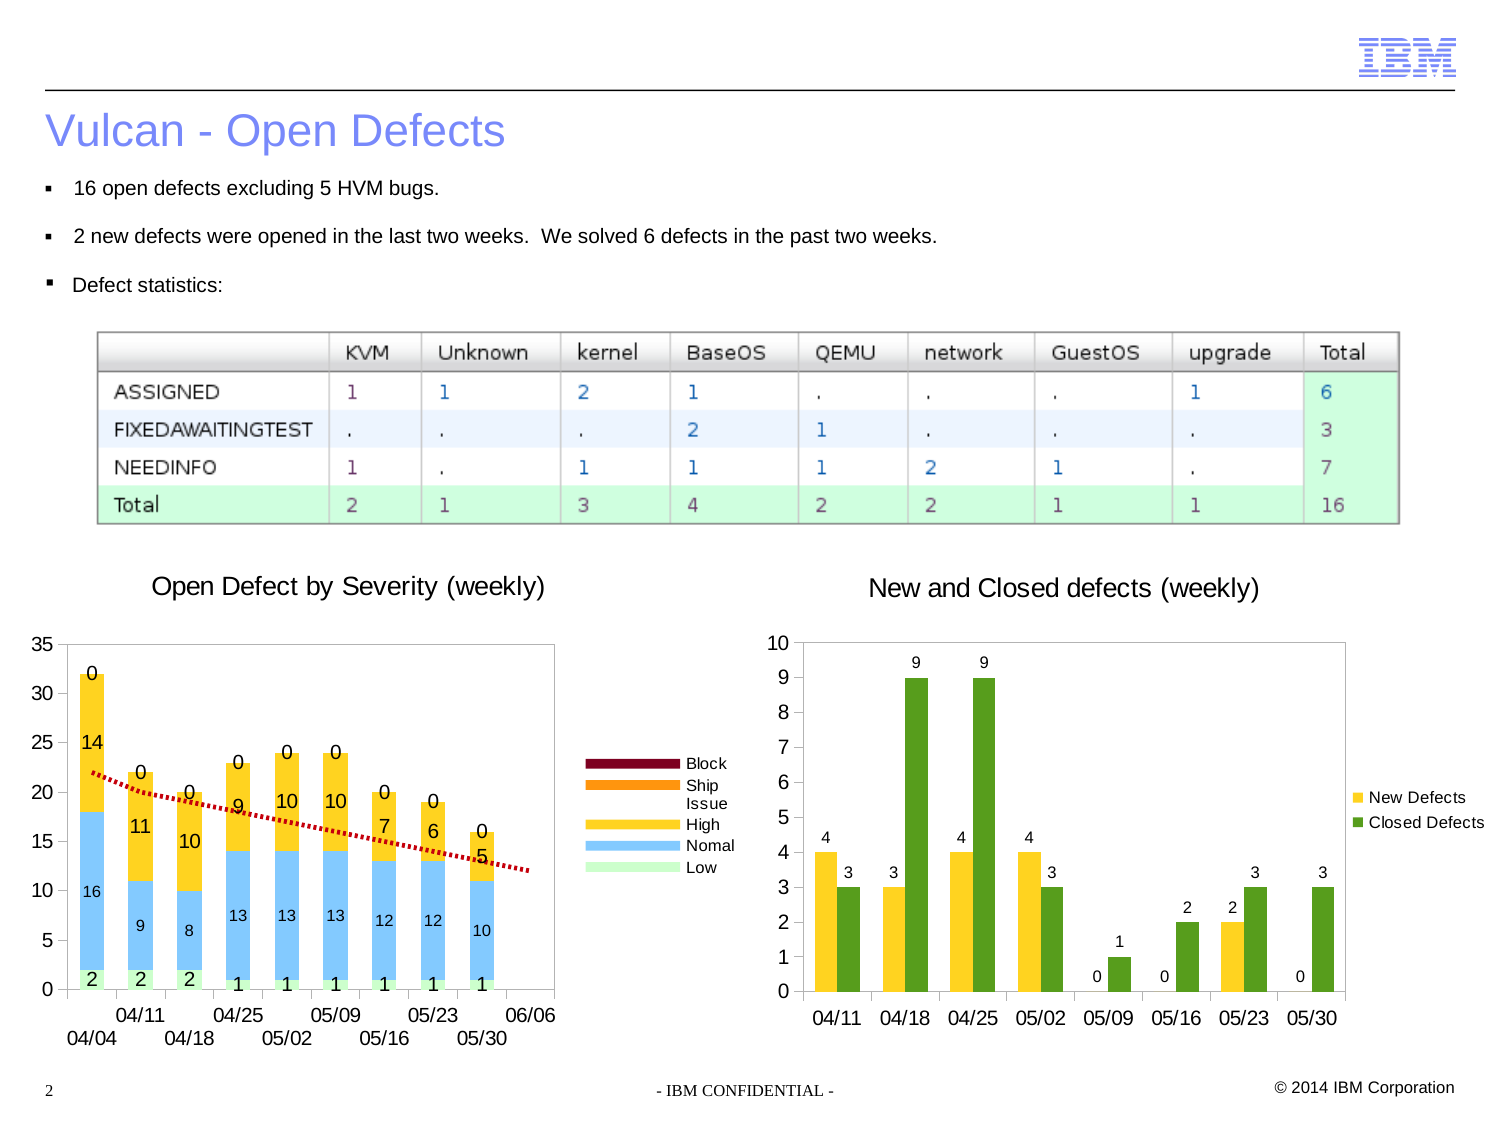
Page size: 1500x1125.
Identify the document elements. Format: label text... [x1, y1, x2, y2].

picture [1359, 37, 1456, 77]
title Vulcan - Open Defects [30, 97, 1456, 203]
list 16 open defects excluding 5 HVM bugs. 2 new defects were opened in the last two weeks. We solved 6 defects in the past two weeks. Defect statistics: [30, 169, 1430, 307]
chart [5, 553, 1493, 1069]
picture [94, 327, 1405, 528]
